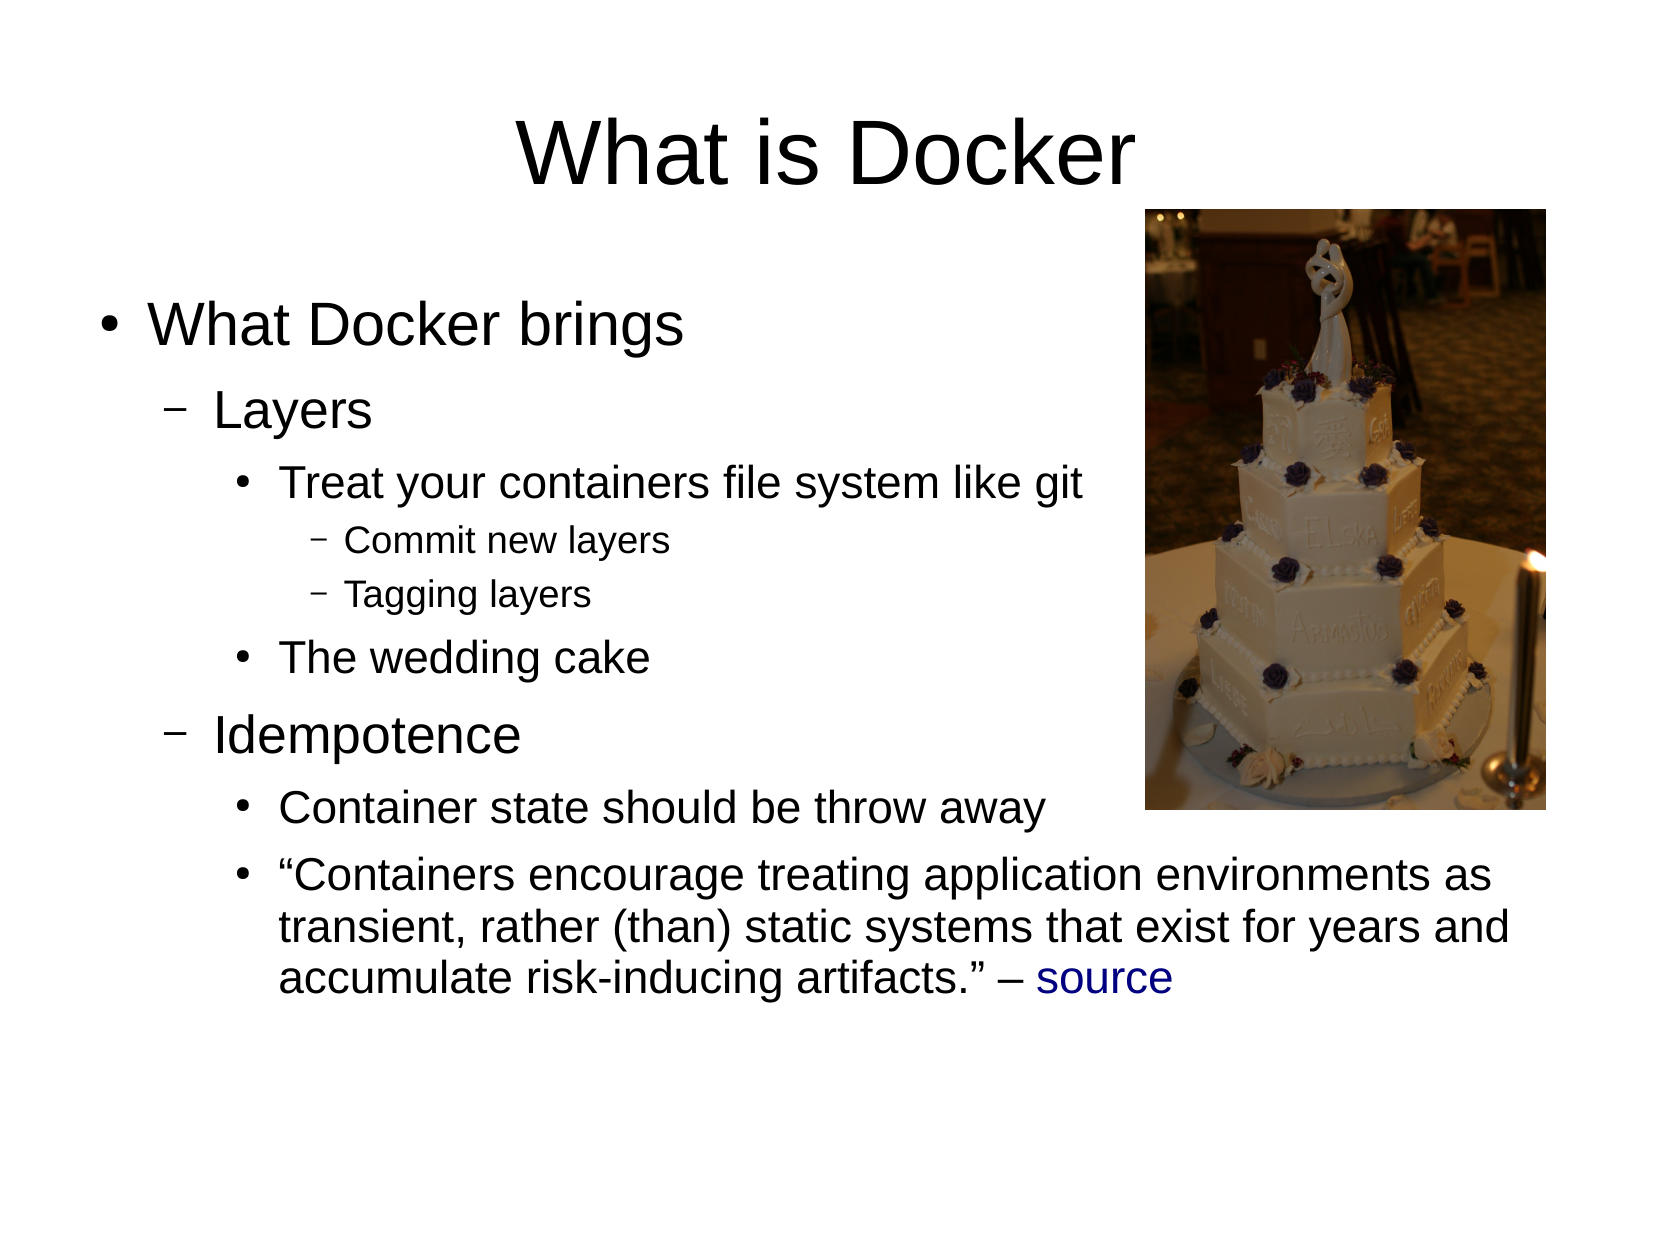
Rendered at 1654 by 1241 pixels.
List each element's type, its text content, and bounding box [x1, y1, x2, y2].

title What is Docker [82, 49, 1571, 257]
list What Docker brings Layers Treat your containers file system like git Commit new layers Tagging layers The wedding cake Idempotence Container state should be throw away “Containers encourage treating application environments as transient, rather (than) static systems that exist for years and accumulate risk-inducing artifacts.” – source [82, 290, 1571, 1010]
picture [1145, 209, 1546, 811]
